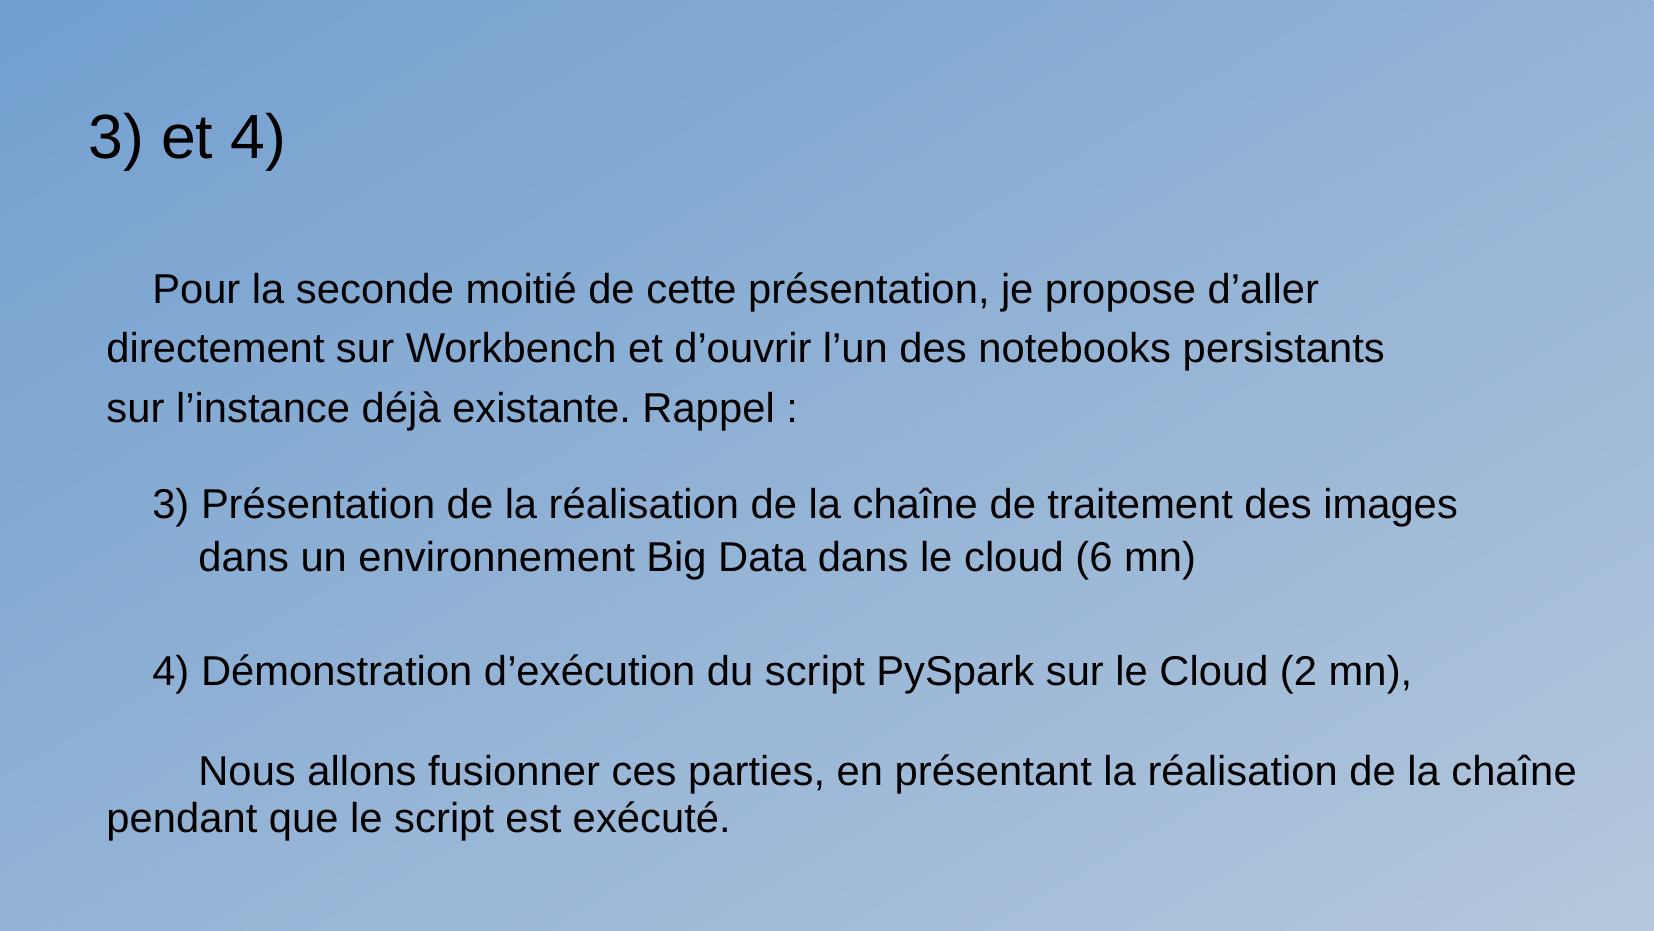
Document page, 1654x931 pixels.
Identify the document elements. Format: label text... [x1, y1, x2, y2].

title 3) et 4) [88, 59, 1577, 215]
list Pour la seconde moitié de cette présentation, je propose d’aller directement sur Workbench et d’ouvrir l’un des notebooks persistants sur l’instance déjà existante. Rappel : 3) Présentation de la réalisation de la chaîne de traitement des images dans un environnement Big Data dans le cloud (6 mn) 4) Démonstration d’exécution du script PySpark sur le Cloud (2 mn), Nous allons fusionner ces parties, en présentant la réalisation de la chaîne pendant que le script est exécuté. [106, 265, 1595, 907]
